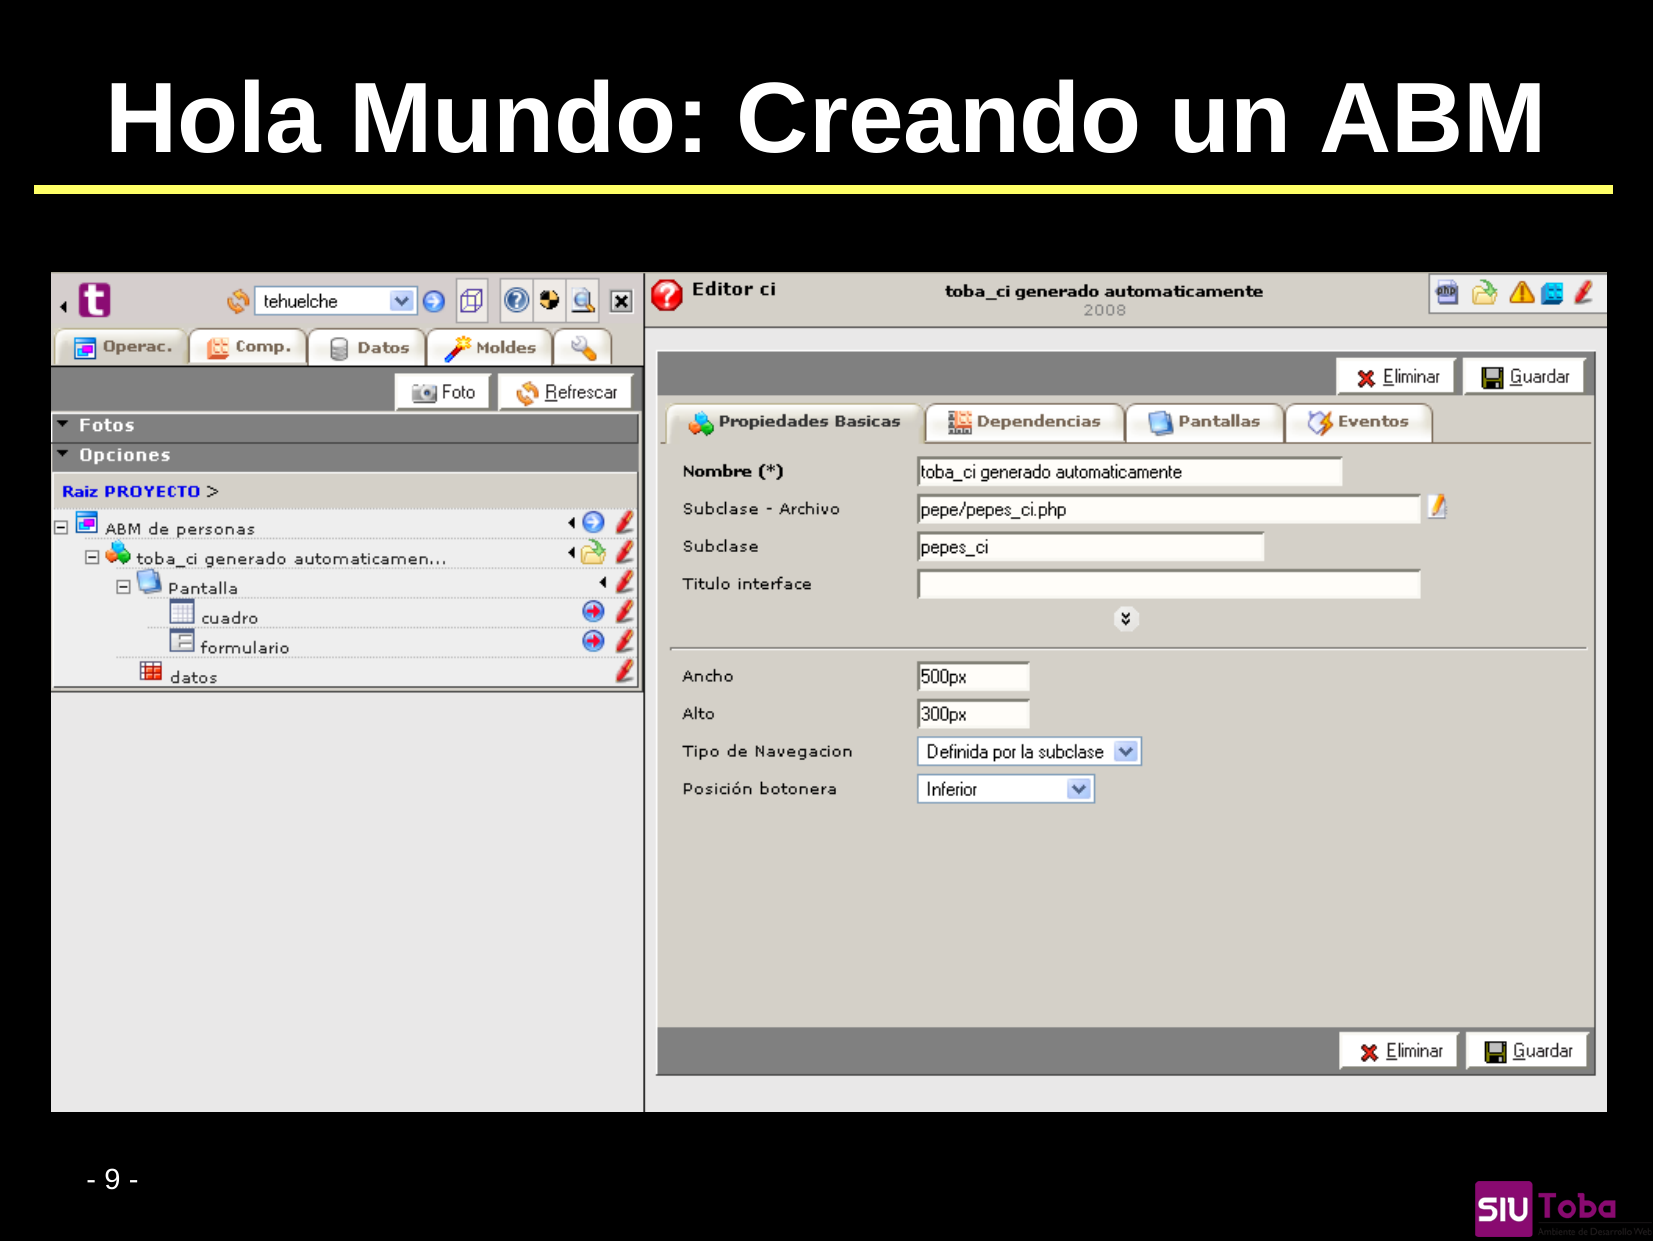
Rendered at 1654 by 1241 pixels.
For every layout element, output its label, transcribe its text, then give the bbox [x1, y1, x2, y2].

picture [51, 272, 1607, 1112]
title Hola Mundo: Creando un ABM [58, 47, 1594, 188]
picture [1475, 1181, 1652, 1237]
